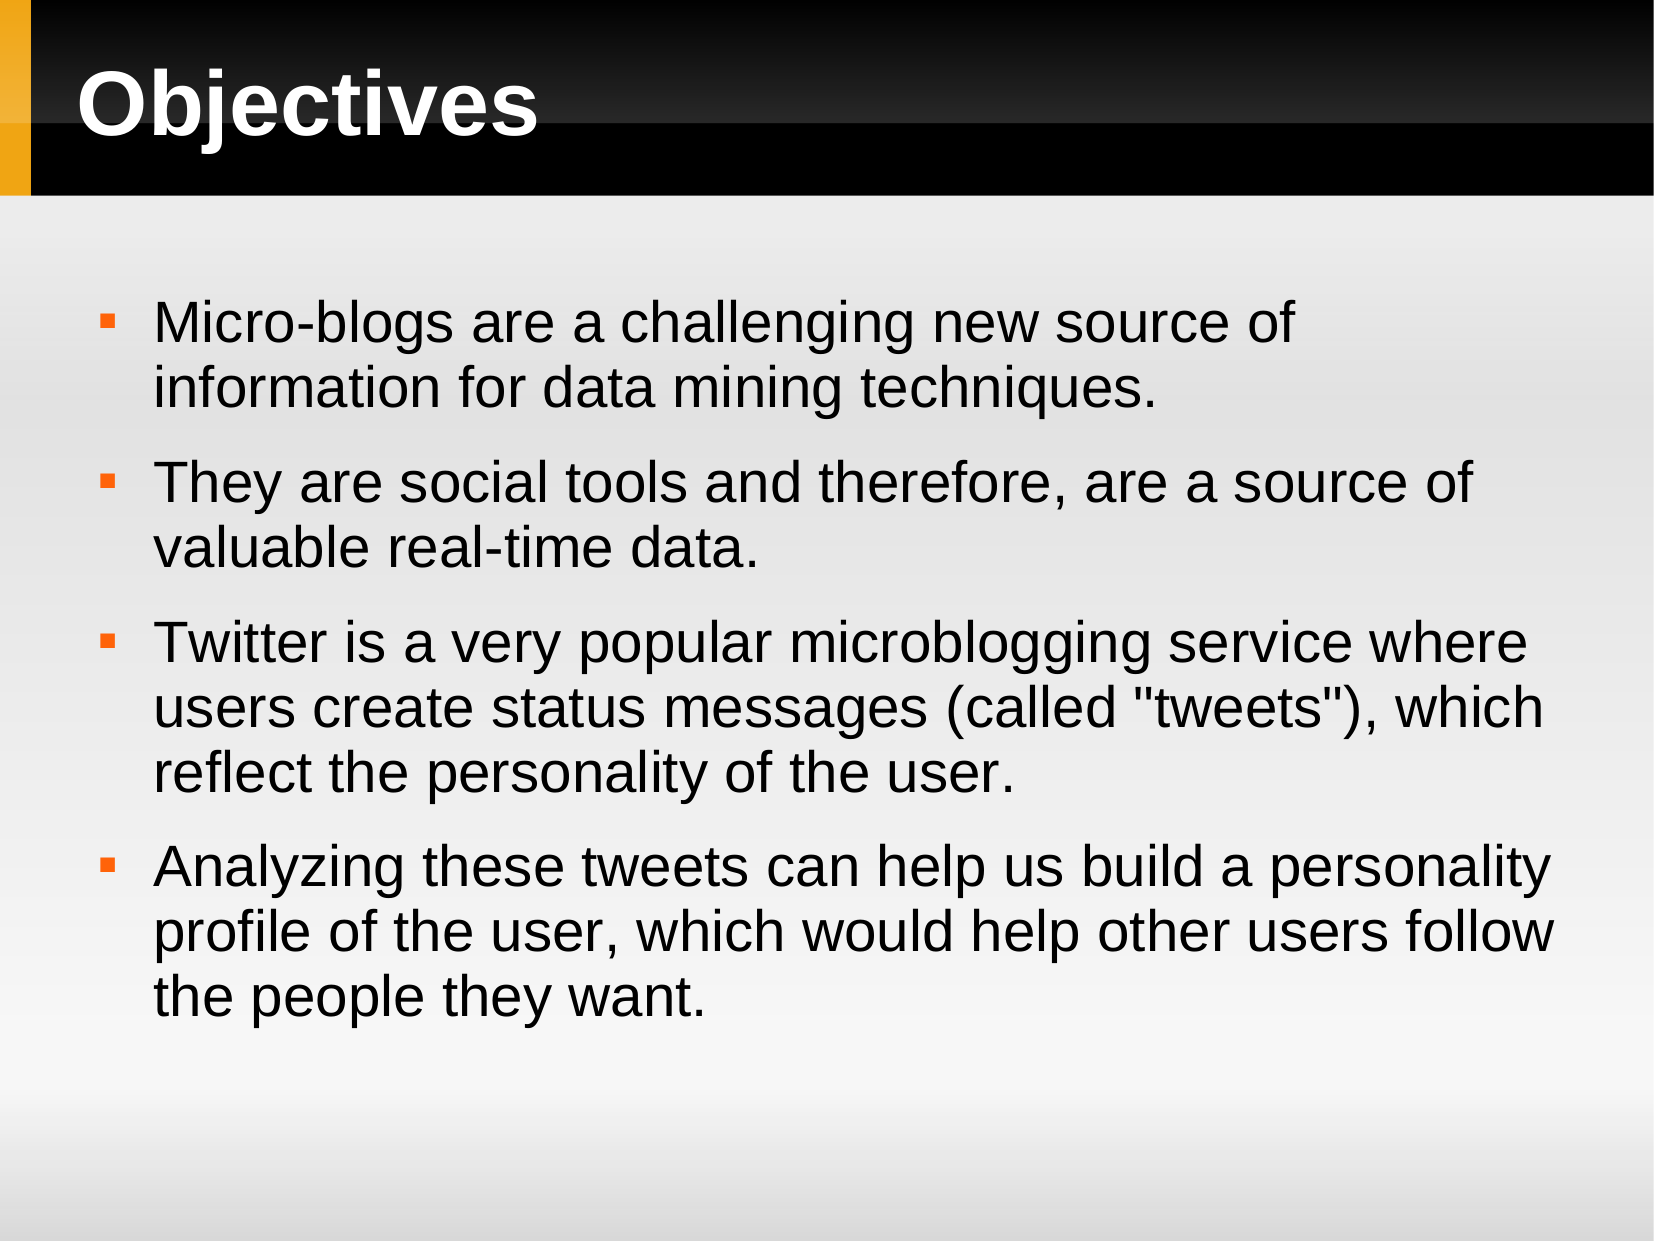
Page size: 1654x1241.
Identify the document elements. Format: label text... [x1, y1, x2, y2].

list Micro-blogs are a challenging new source of information for data mining techniques. They are social tools and therefore, are a source of valuable real-time data. Twitter is a very popular microblogging service where users create status messages (called "tweets"), which reflect the personality of the user. Analyzing these tweets can help us build a personality profile of the user, which would help other users follow the people they want. [82, 290, 1571, 1124]
title Objectives [76, 0, 1565, 208]
picture [0, 0, 1654, 1241]
